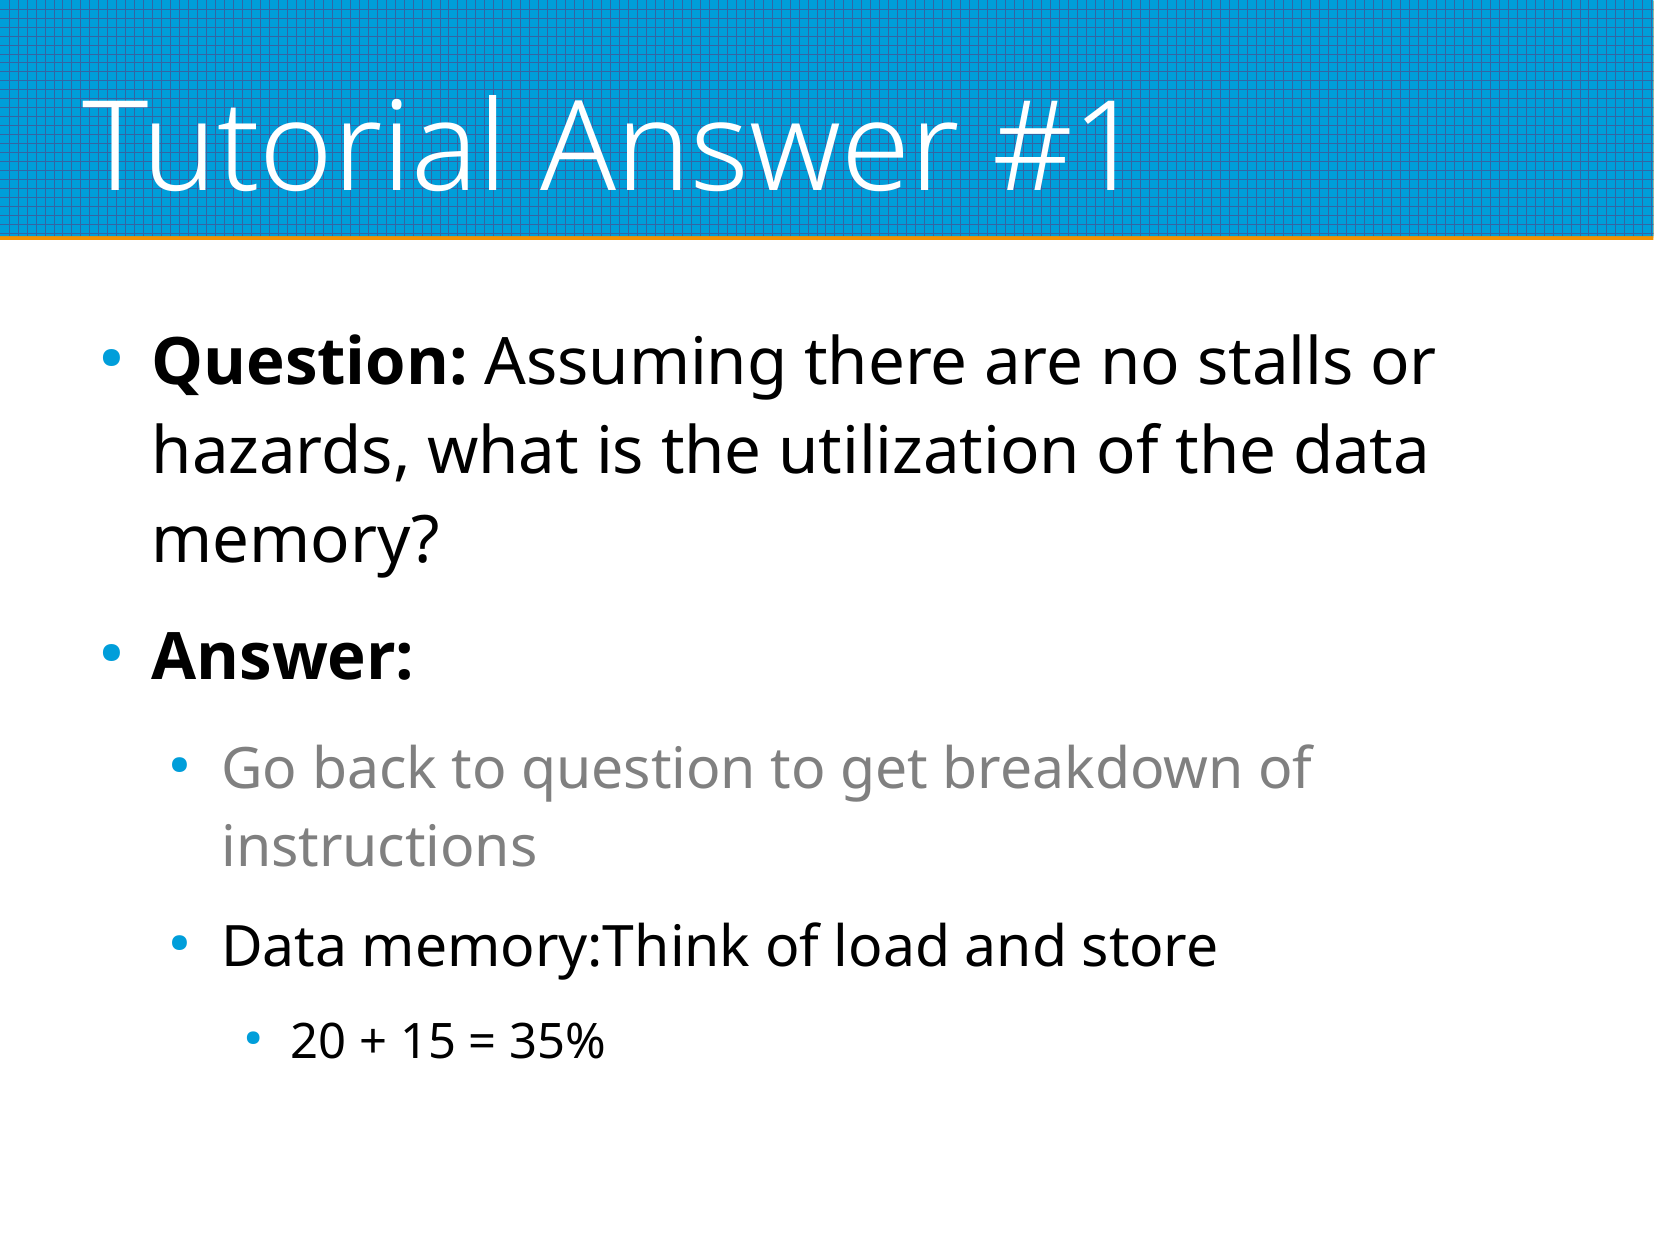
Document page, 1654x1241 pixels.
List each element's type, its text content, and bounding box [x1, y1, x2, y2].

list Question: Assuming there are no stalls or hazards, what is the utilization of the data memory? Answer: Go back to question to get breakdown of instructions Data memory:Think of load and store 20 + 15 = 35% [82, 314, 1563, 1081]
title Tutorial Answer #1 [82, 19, 1571, 227]
